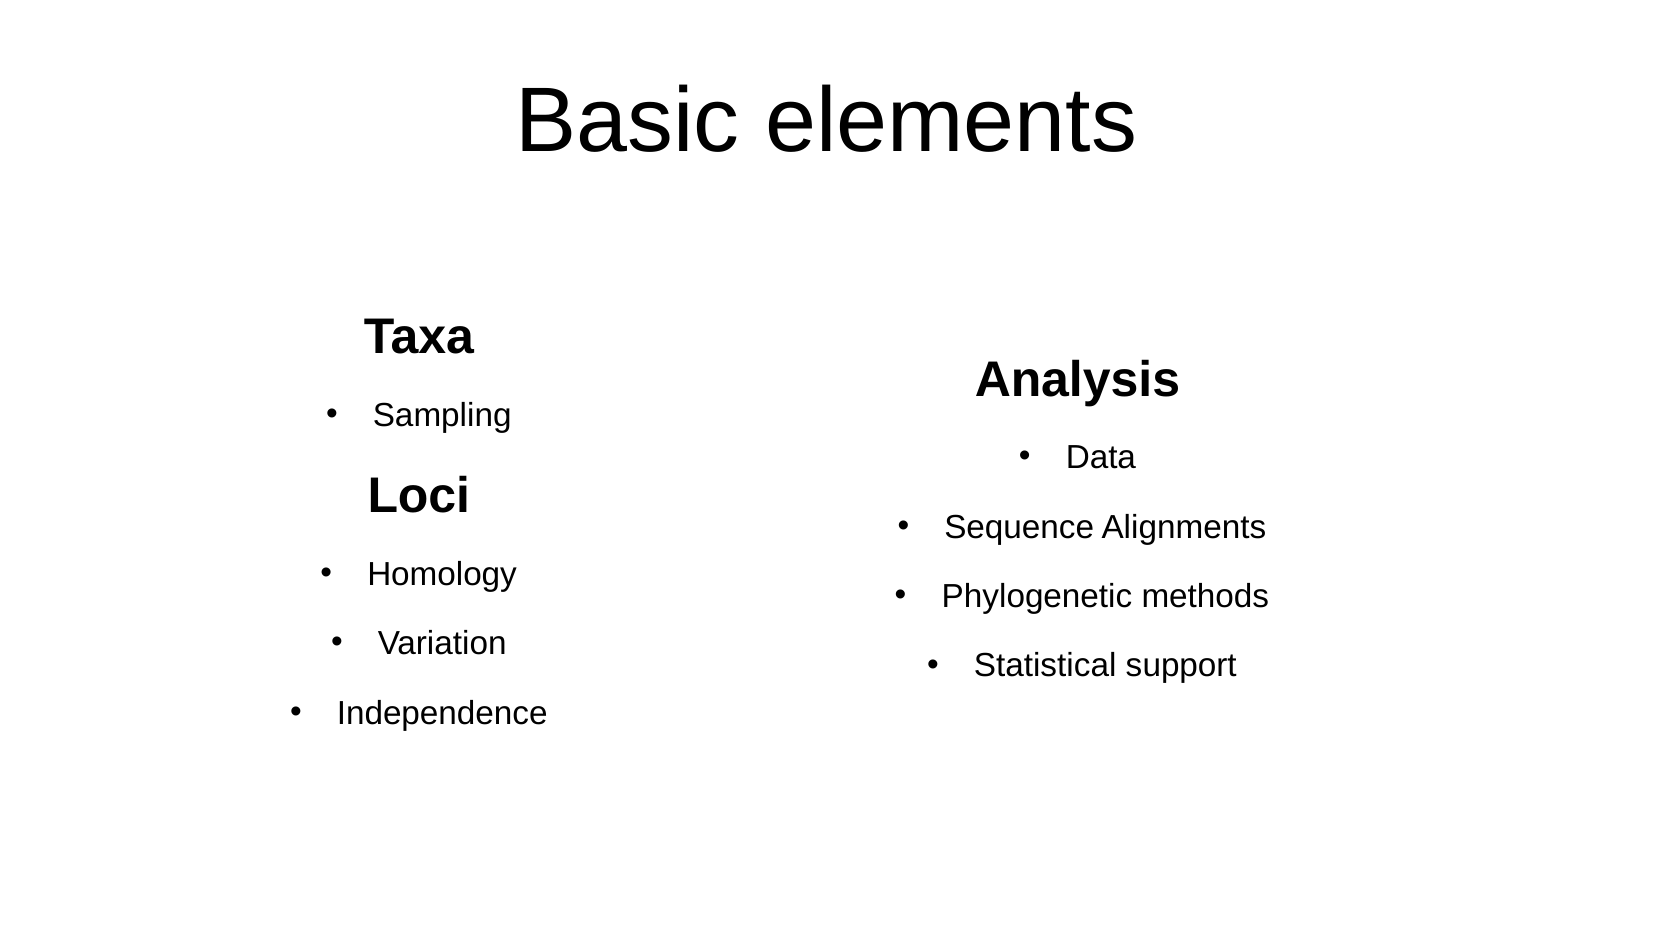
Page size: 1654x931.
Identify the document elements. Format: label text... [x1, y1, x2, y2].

list Taxa Sampling Loci Homology Variation Independence [82, 304, 765, 844]
text_box Analysis Data Sequence Alignments Phylogenetic methods Statistical support [741, 346, 1423, 886]
title Basic elements [82, 37, 1571, 193]
